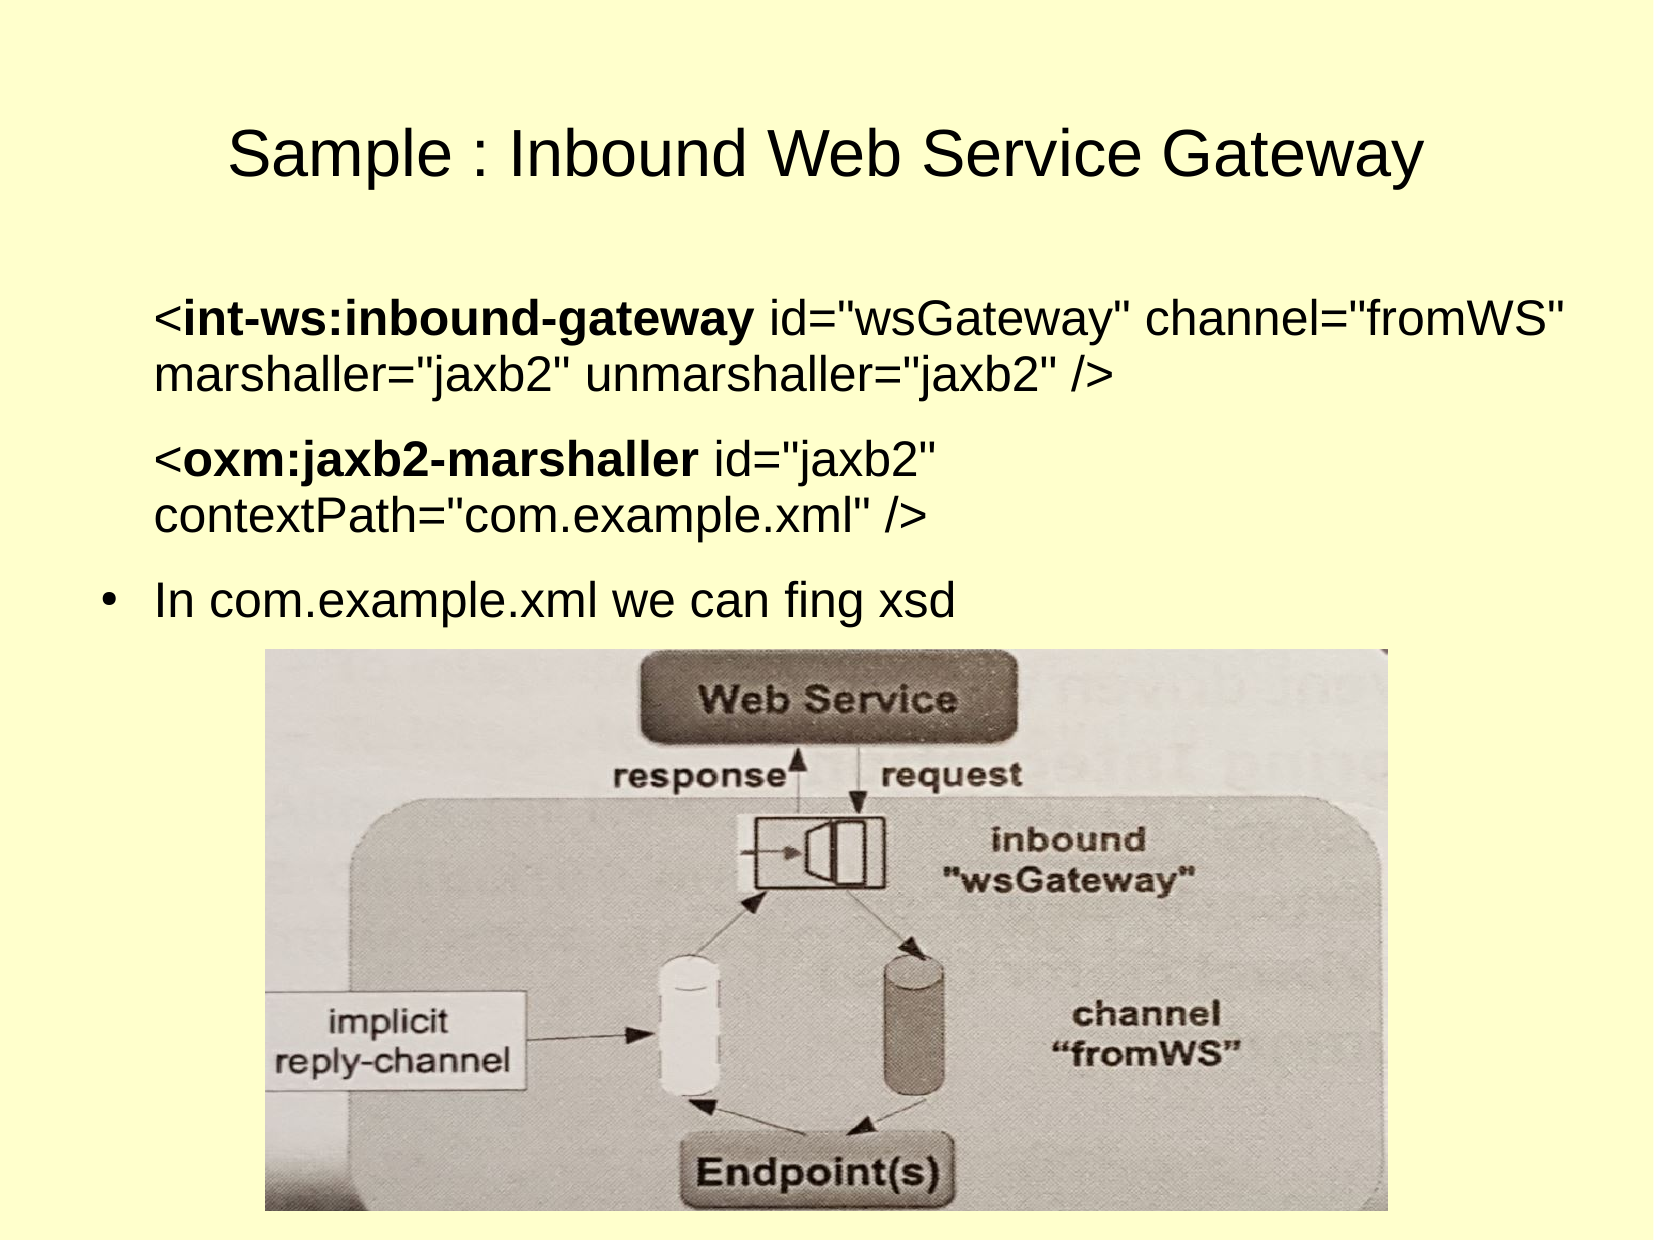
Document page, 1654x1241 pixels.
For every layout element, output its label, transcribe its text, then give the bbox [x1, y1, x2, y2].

title Sample : Inbound Web Service Gateway [82, 49, 1571, 257]
picture [265, 649, 1388, 1211]
list <int-ws:inbound-gateway id="wsGateway" channel="fromWS" marshaller="jaxb2" unmarshaller="jaxb2" /> <oxm:jaxb2-marshaller id="jaxb2" contextPath="com.example.xml" /> In com.example.xml we can fing xsd [82, 290, 1571, 1109]
